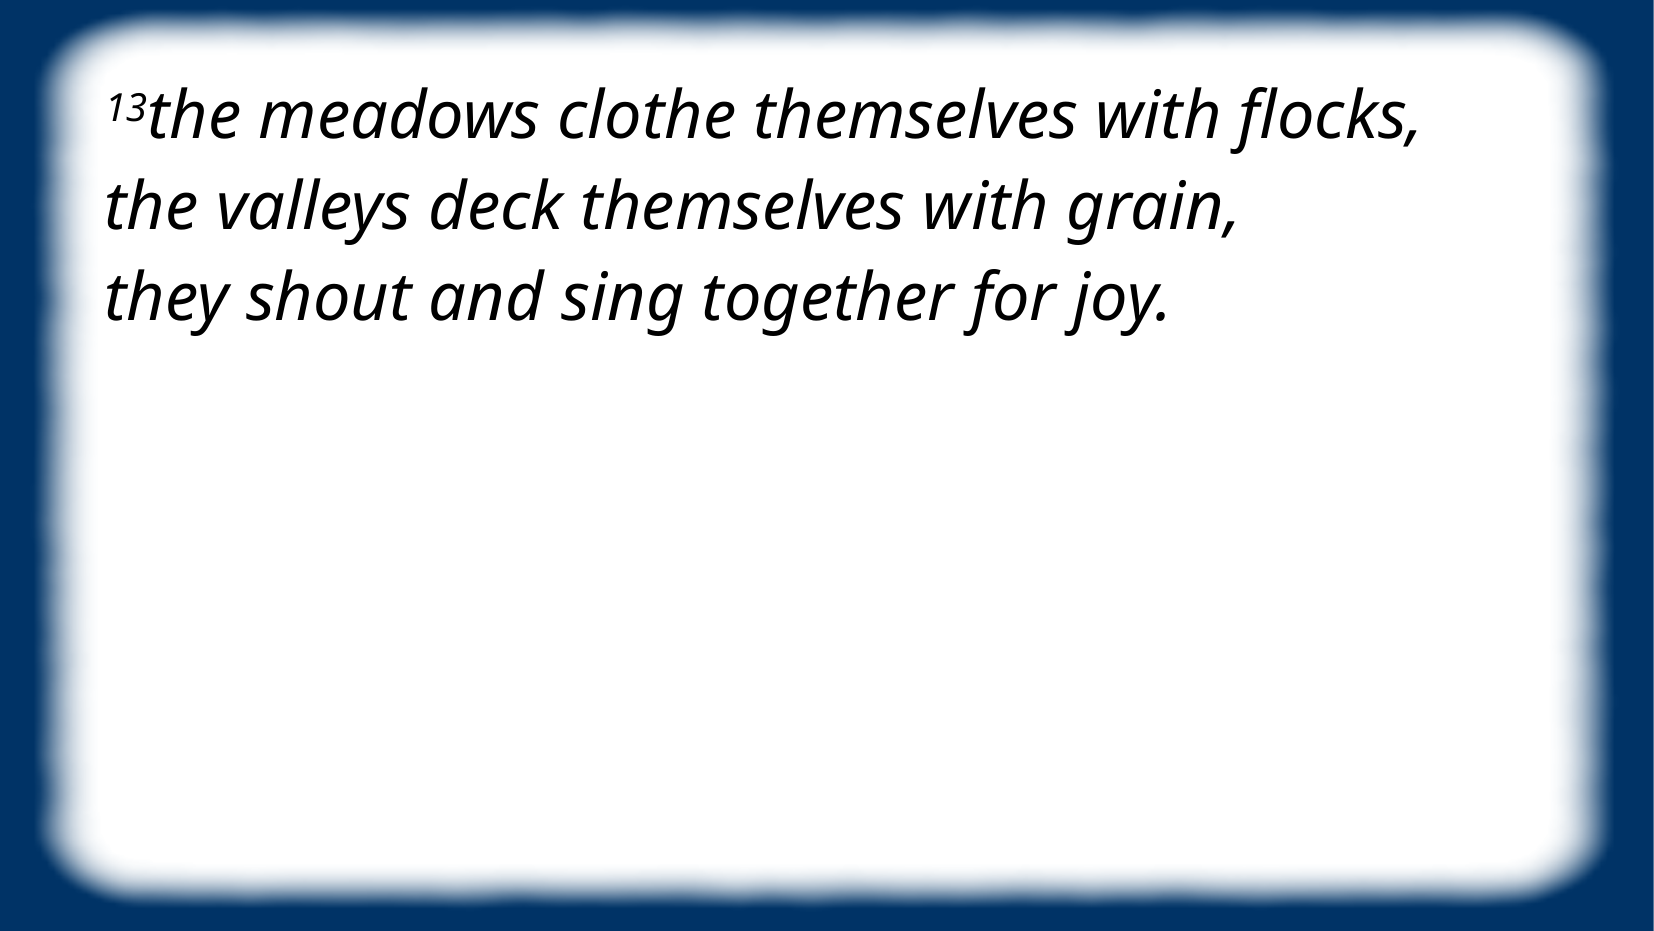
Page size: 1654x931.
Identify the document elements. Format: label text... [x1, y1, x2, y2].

picture [0, 0, 1654, 931]
text_box 13the meadows clothe themselves with flocks, the valleys deck themselves with grain, they shout and sing together for joy. [90, 60, 1561, 342]
